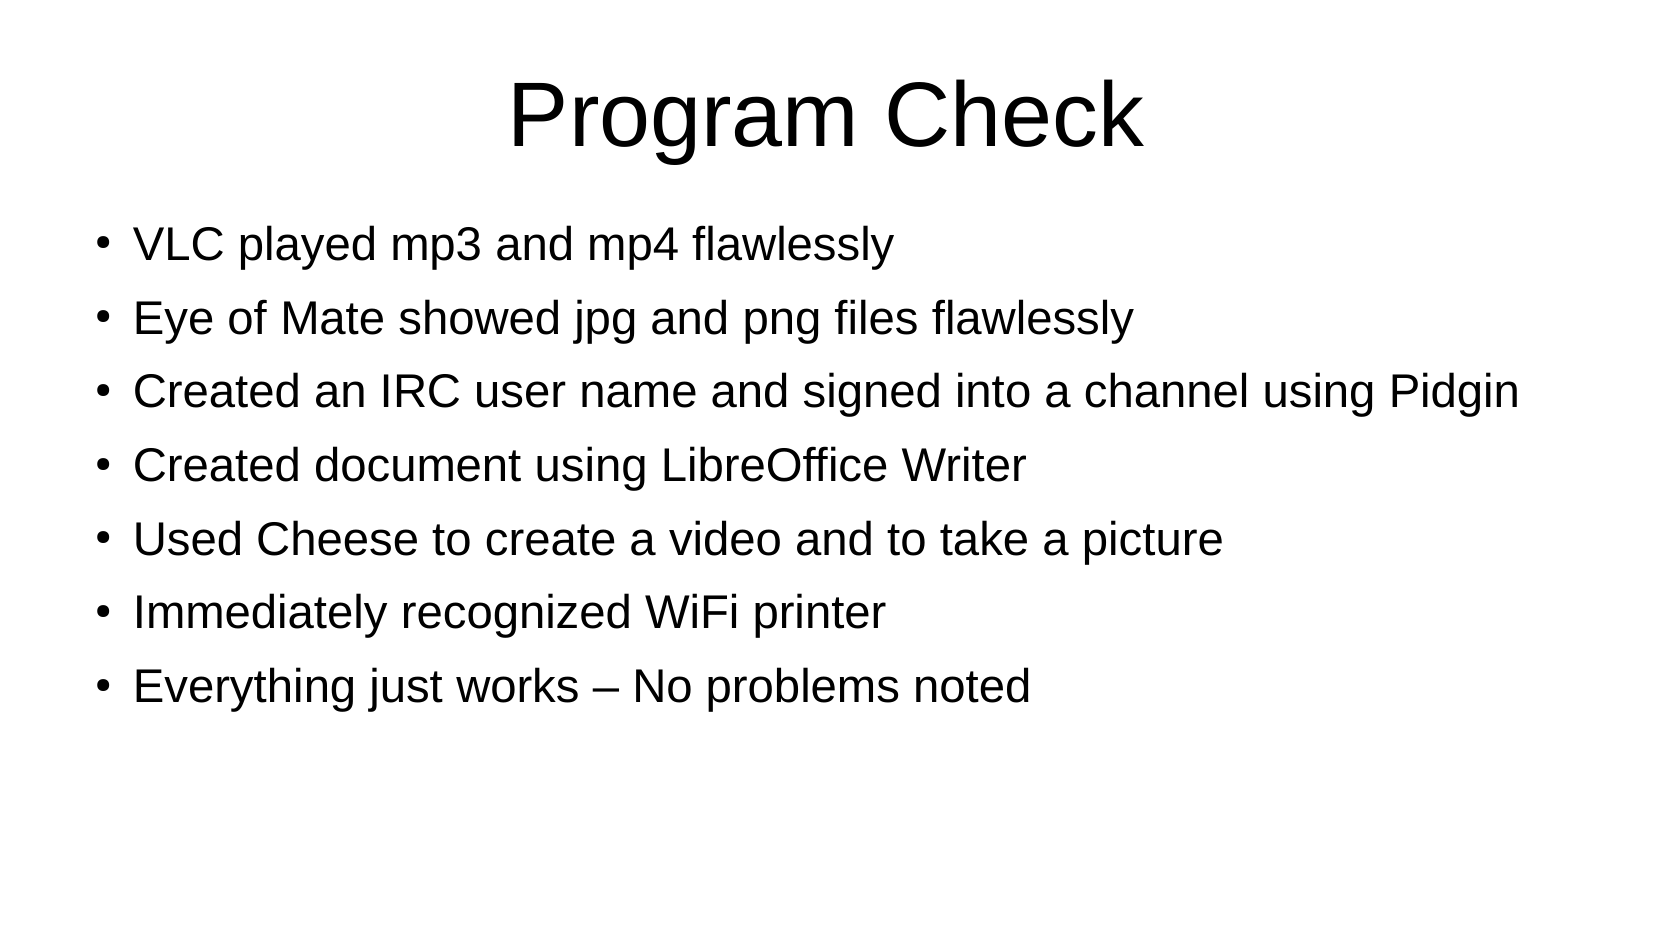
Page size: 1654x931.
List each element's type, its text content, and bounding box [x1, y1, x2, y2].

title Program Check [82, 37, 1571, 193]
list VLC played mp3 and mp4 flawlessly Eye of Mate showed jpg and png files flawlessly Created an IRC user name and signed into a channel using Pidgin Created document using LibreOffice Writer Used Cheese to create a video and to take a picture Immediately recognized WiFi printer Everything just works – No problems noted [82, 217, 1571, 758]
